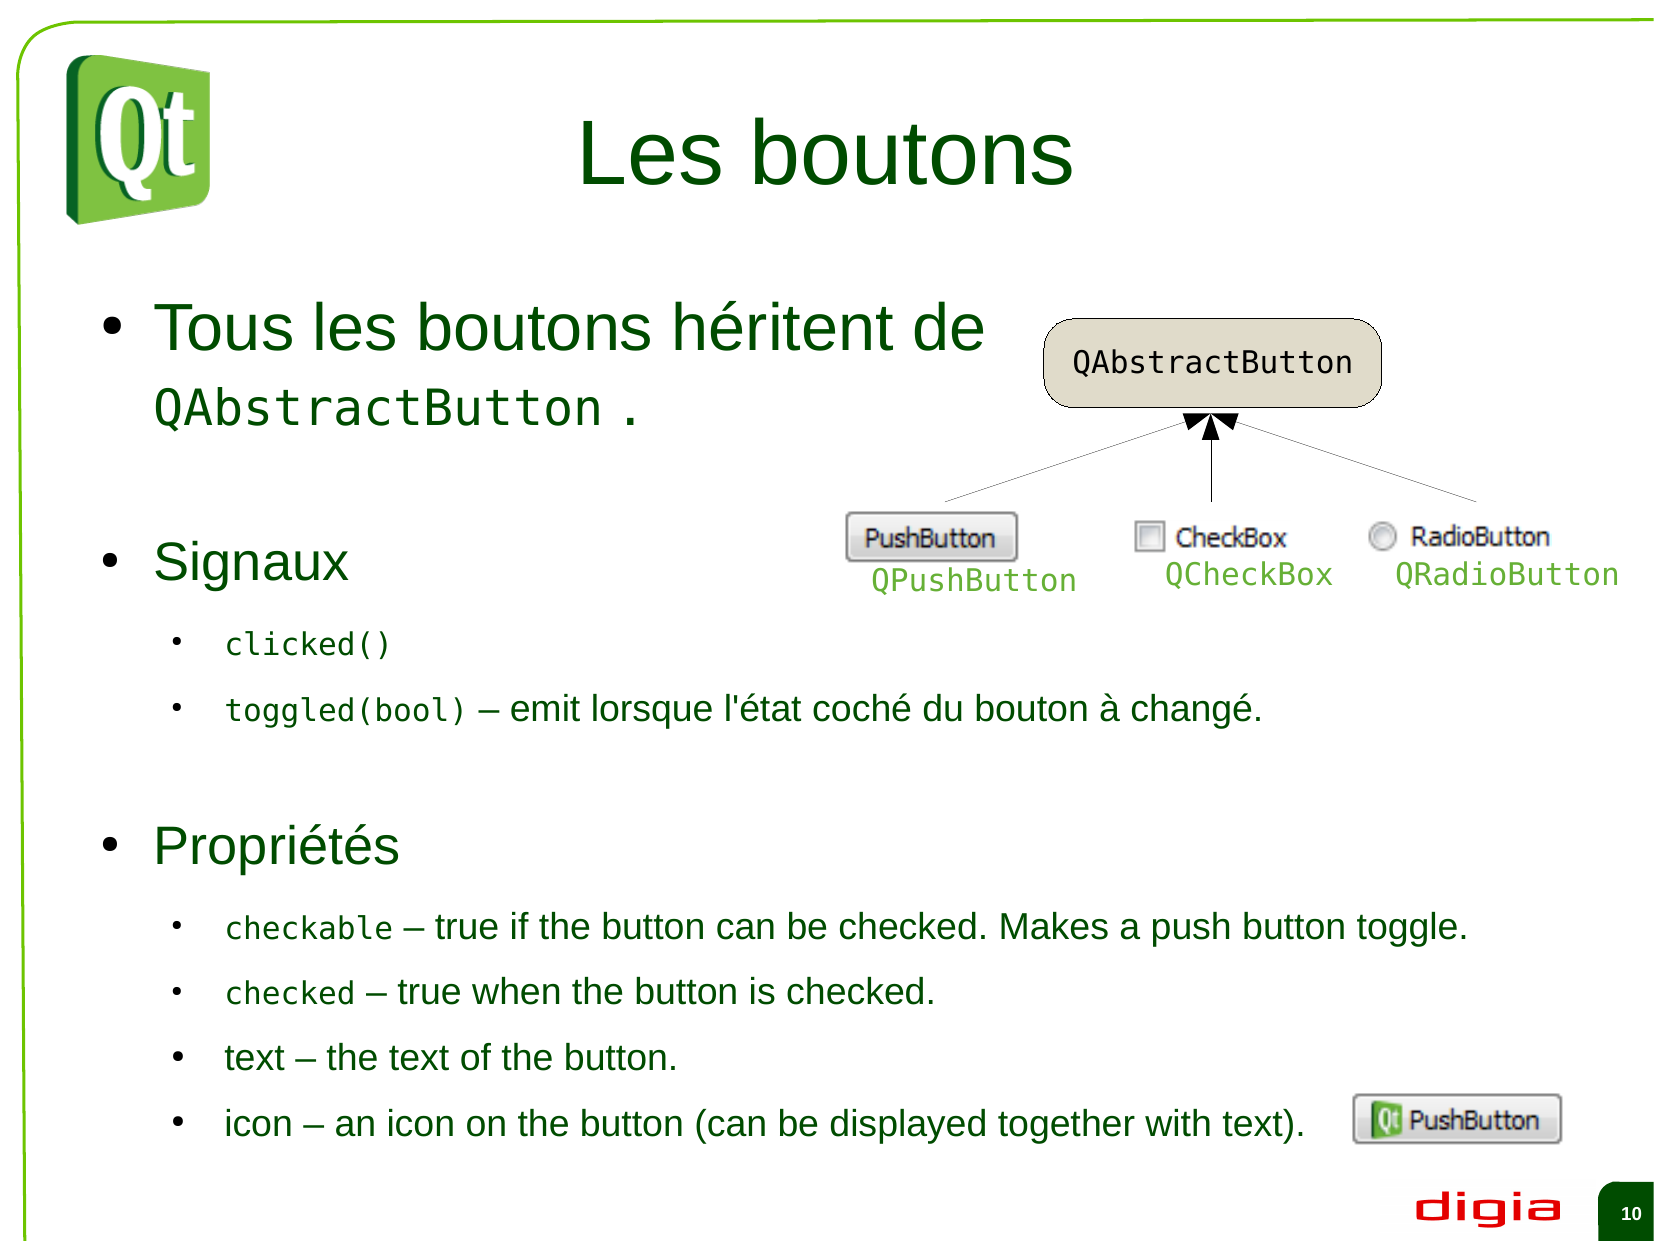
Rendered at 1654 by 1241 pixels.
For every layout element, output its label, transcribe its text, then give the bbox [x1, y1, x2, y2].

text_box QRadioButton [1380, 549, 1635, 601]
text_box QAbstractButton [1043, 318, 1382, 408]
picture [1133, 519, 1291, 555]
title Les boutons [82, 56, 1571, 250]
picture [1367, 520, 1552, 554]
text_box QCheckBox [1149, 549, 1349, 601]
picture [1380, 1179, 1596, 1241]
picture [1351, 1092, 1565, 1147]
text_box QPushButton [856, 555, 1093, 607]
picture [66, 55, 210, 225]
list Tous les boutons héritent de QAbstractButton . Signaux clicked() toggled(bool) – emit lorsque l'état coché du bouton à changé. Propriétés checkable – true if the button can be checked. Makes a push button toggle. checked – true when the button is checked. text – the text of the button. icon – an icon on the button (can be displayed together with text). [82, 290, 1571, 1145]
picture [844, 510, 1021, 565]
